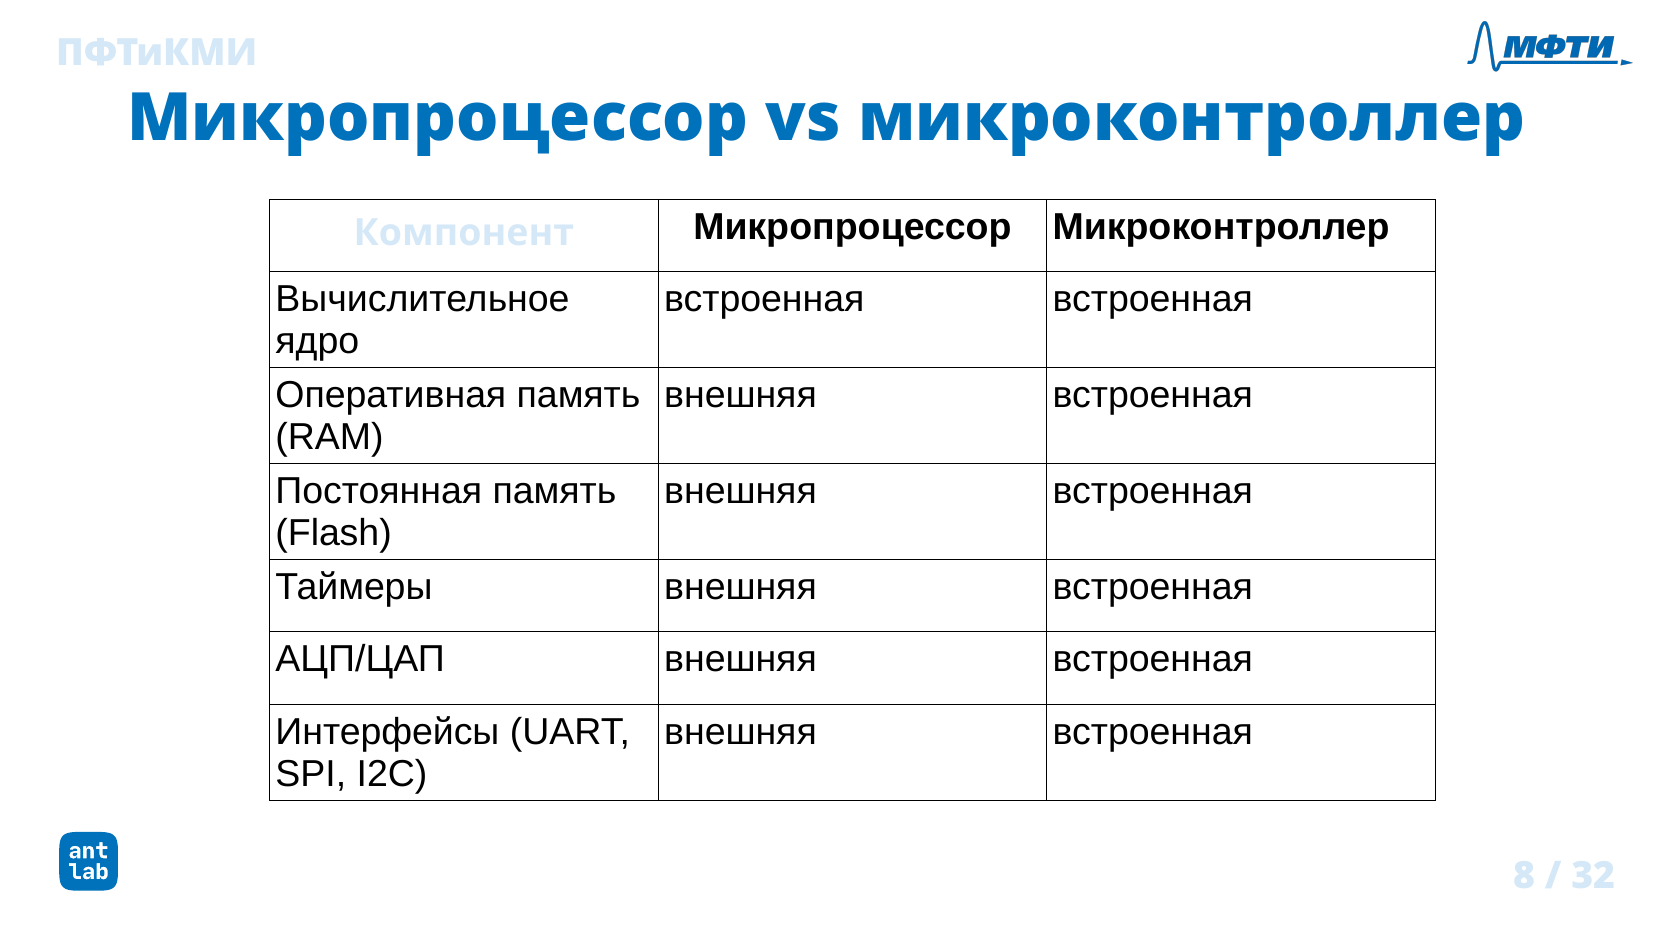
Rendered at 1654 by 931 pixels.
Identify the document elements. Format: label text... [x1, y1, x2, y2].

picture [1446, 0, 1654, 93]
table_cell встроенная [1047, 632, 1435, 704]
table_header Микроконтроллер [1047, 200, 1435, 271]
table_cell внешняя [659, 560, 1046, 631]
table_cell внешняя [659, 705, 1046, 800]
table_cell встроенная [1047, 272, 1435, 367]
table_cell АЦП/ЦАП [270, 632, 658, 704]
table_cell встроенная [1047, 705, 1435, 800]
table_header Микропроцессор [659, 200, 1046, 271]
table_cell Таймеры [270, 560, 658, 631]
title Микропроцессор vs микроконтроллер [82, 37, 1571, 193]
table_cell встроенная [659, 272, 1046, 367]
table_cell встроенная [1047, 464, 1435, 559]
table_cell Вычислительное ядро [270, 272, 658, 367]
table_header Компонент [270, 200, 658, 271]
table_cell внешняя [659, 632, 1046, 704]
table_cell Постоянная память (Flash) [270, 464, 658, 559]
table_cell внешняя [659, 368, 1046, 463]
table_cell внешняя [659, 464, 1046, 559]
table_cell Оперативная память (RAM) [270, 368, 658, 463]
table_cell Интерфейсы (UART, SPI, I2C) [270, 705, 658, 800]
table_cell встроенная [1047, 368, 1435, 463]
table_cell встроенная [1047, 560, 1435, 631]
